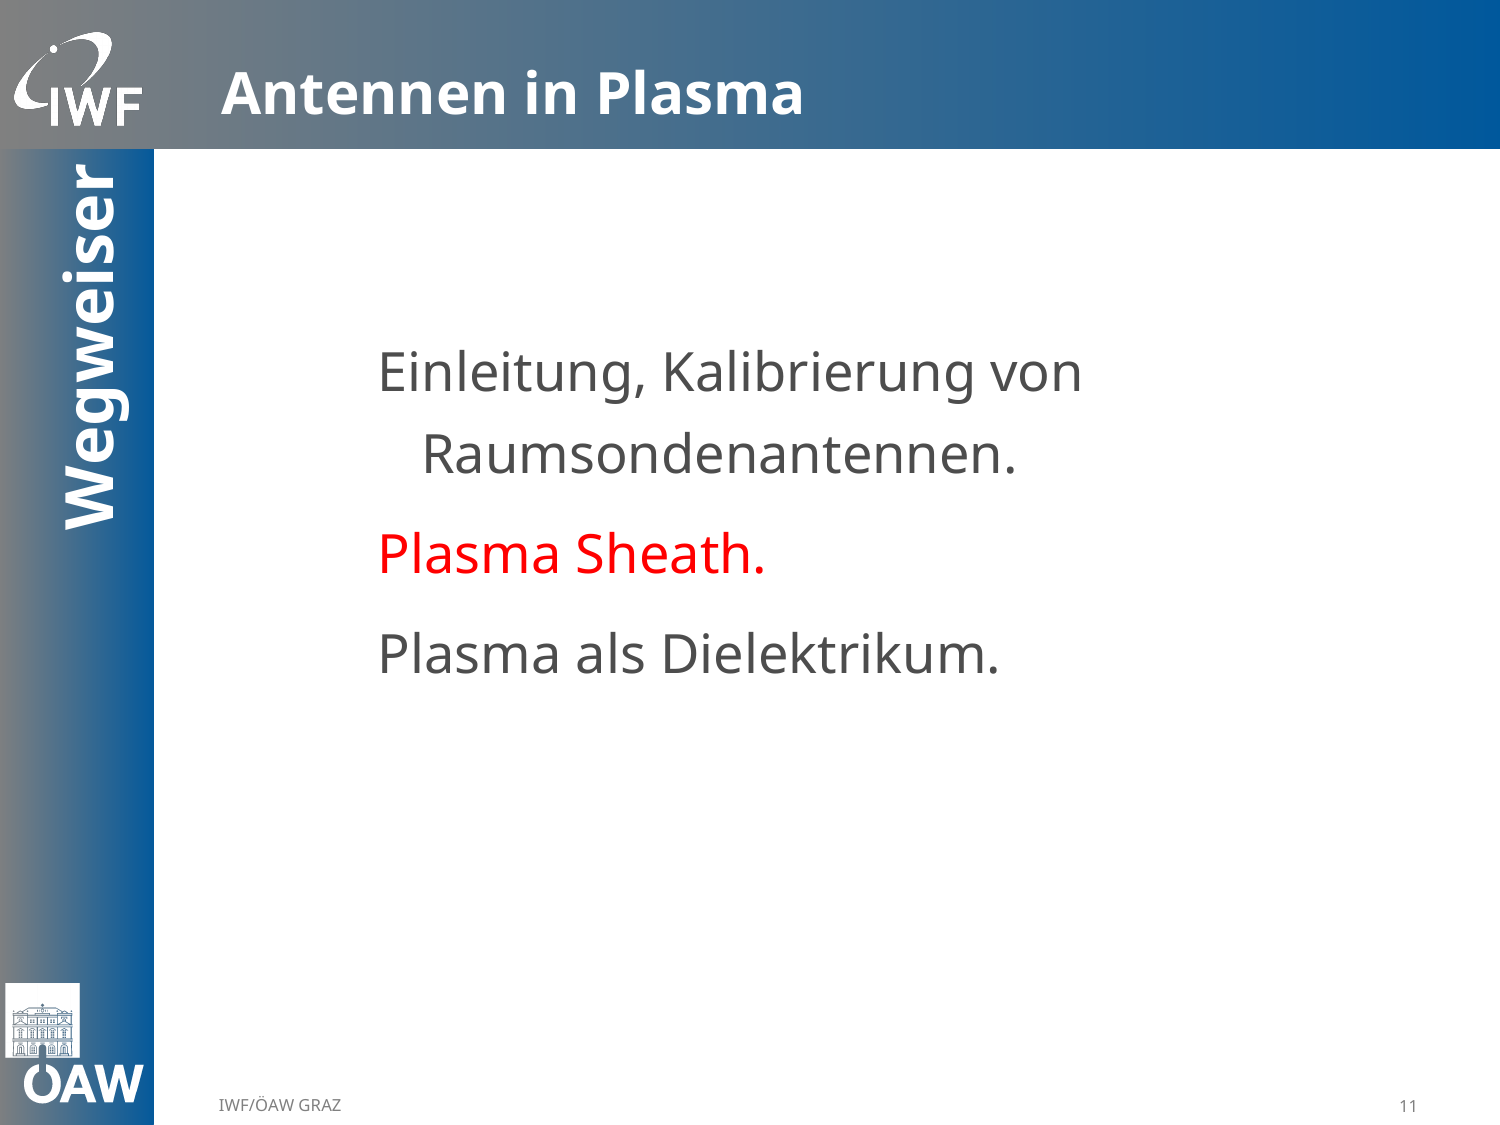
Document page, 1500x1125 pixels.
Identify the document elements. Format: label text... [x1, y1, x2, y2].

text_box Wegweiser [29, 148, 154, 959]
picture [8, 32, 154, 132]
picture [5, 983, 154, 1105]
list Einleitung, Kalibrierung von Raumsondenantennen. Plasma Sheath. Plasma als Dielektrikum. [377, 326, 1500, 762]
title Antennen in Plasma [206, 42, 1459, 149]
